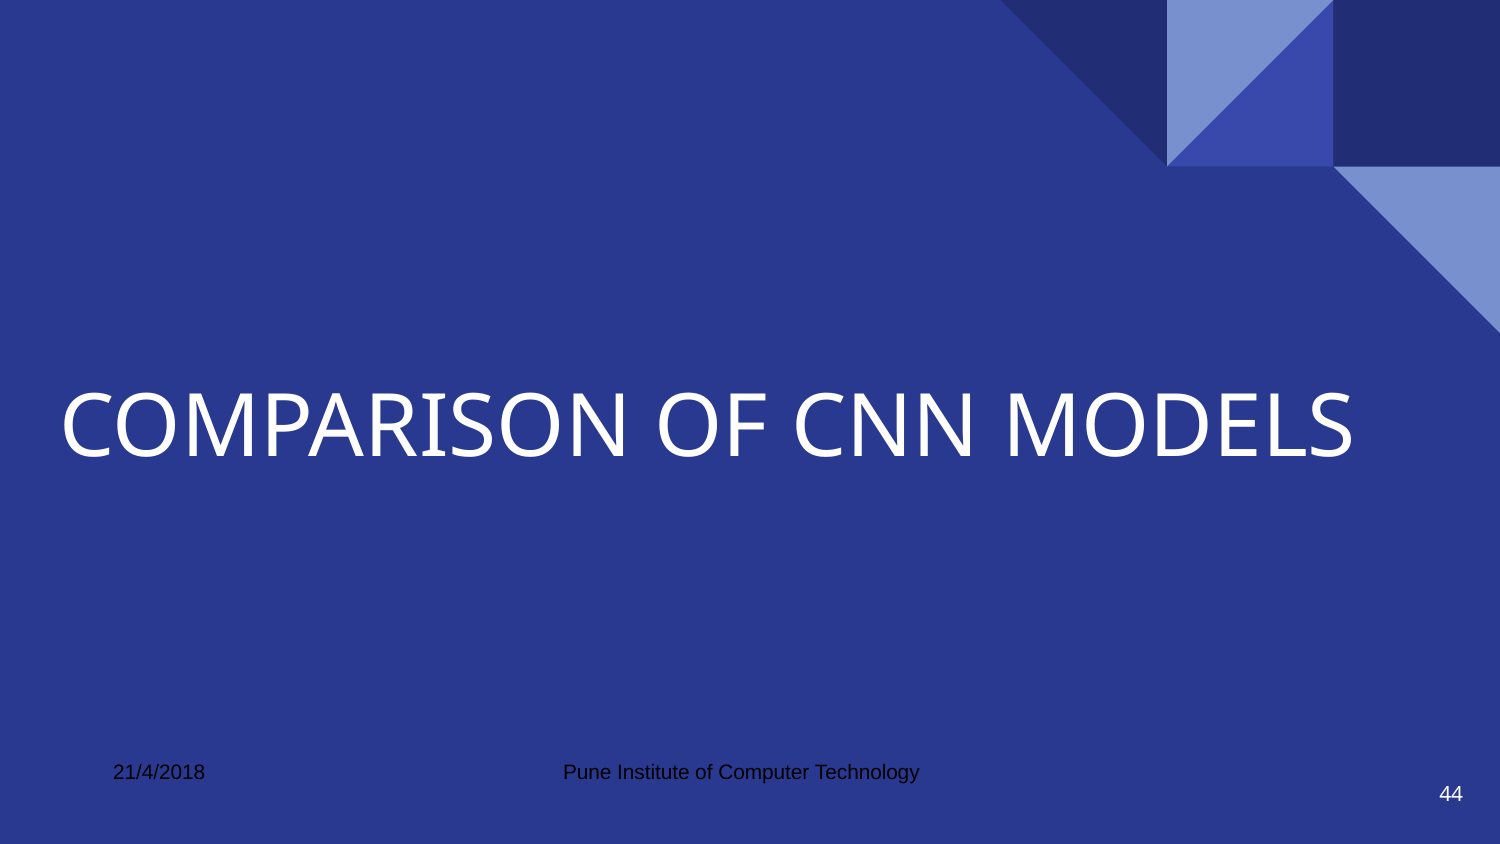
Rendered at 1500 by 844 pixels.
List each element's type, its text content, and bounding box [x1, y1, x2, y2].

title COMPARISON OF CNN MODELS [44, 353, 1447, 491]
slide_number <number> [1387, 762, 1478, 828]
